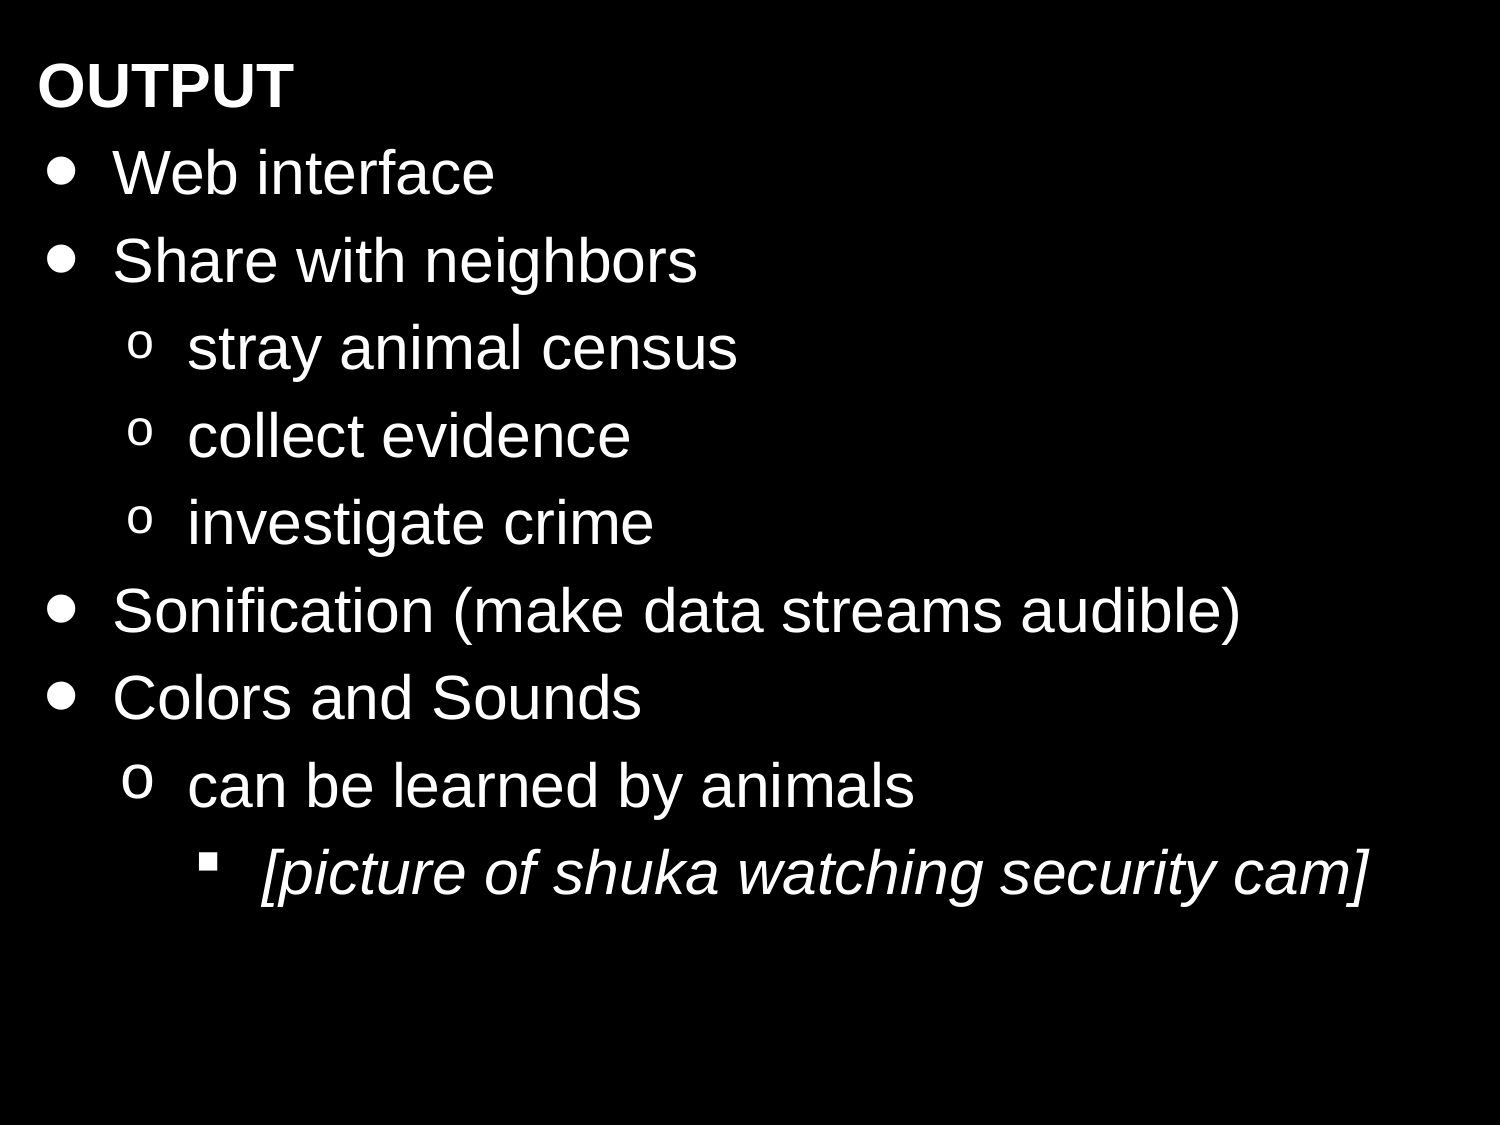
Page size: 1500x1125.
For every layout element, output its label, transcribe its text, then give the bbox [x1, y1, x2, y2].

text_box OUTPUT Web interface Share with neighbors stray animal census collect evidence investigate crime Sonification (make data streams audible) Colors and Sounds can be learned by animals [picture of shuka watching security cam] [22, 29, 1500, 777]
